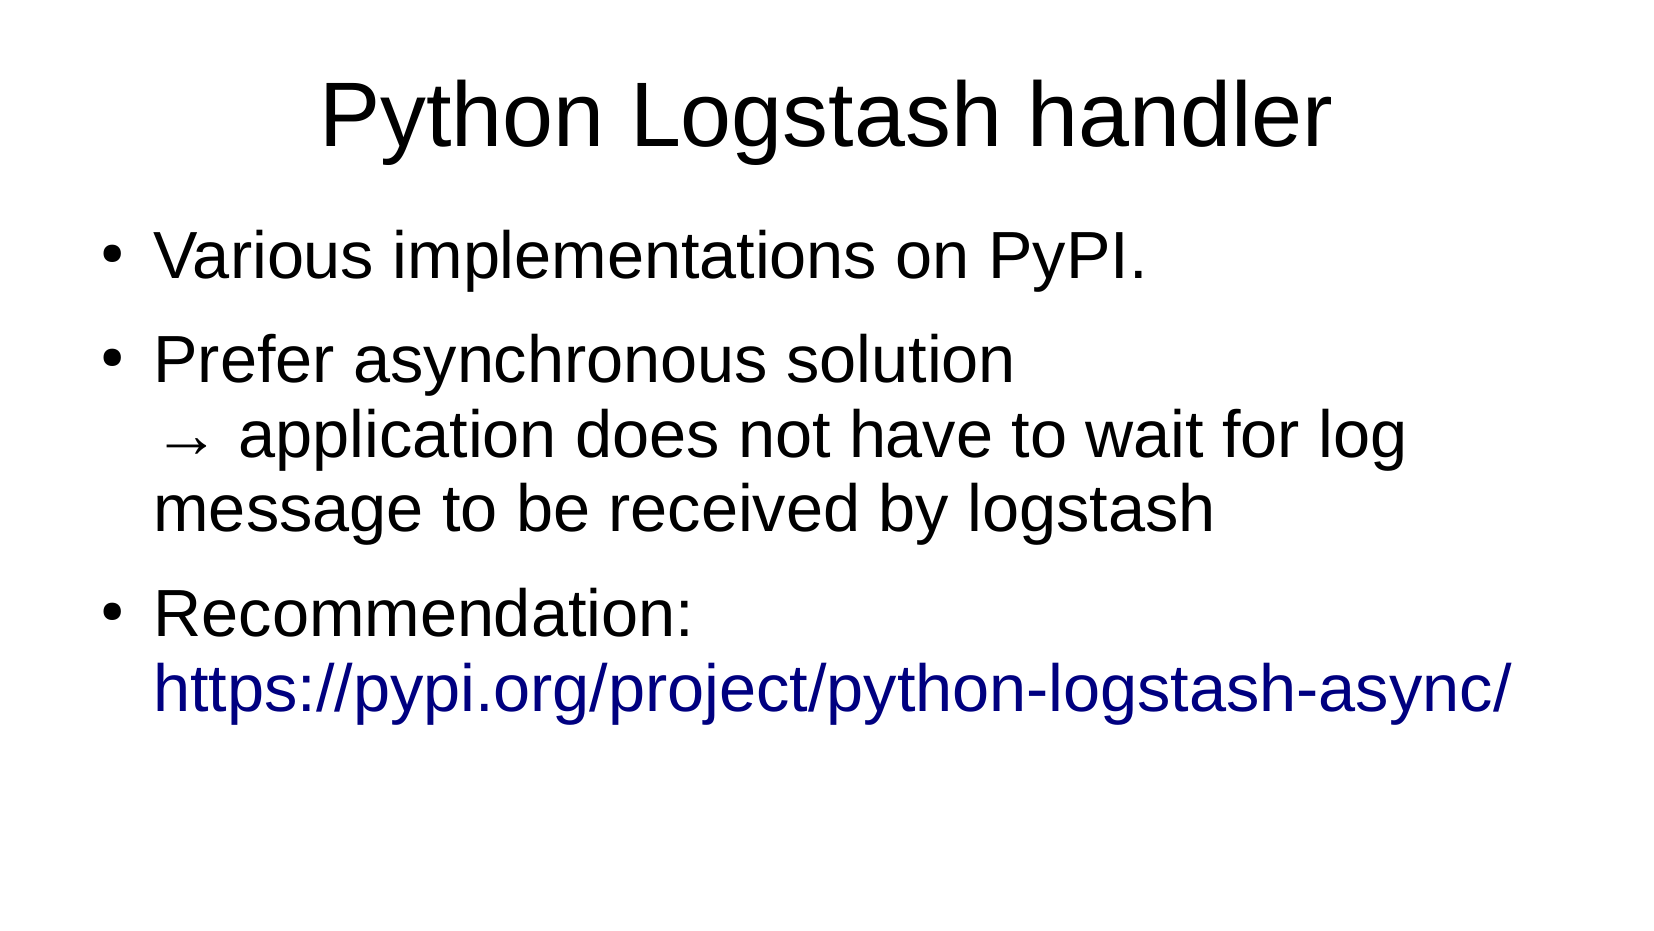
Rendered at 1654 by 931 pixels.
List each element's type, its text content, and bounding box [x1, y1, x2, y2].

list Various implementations on PyPI. Prefer asynchronous solution → application does not have to wait for log message to be received by logstash Recommendation: https://pypi.org/project/python-logstash-async/ [82, 217, 1571, 758]
title Python Logstash handler [82, 37, 1571, 193]
